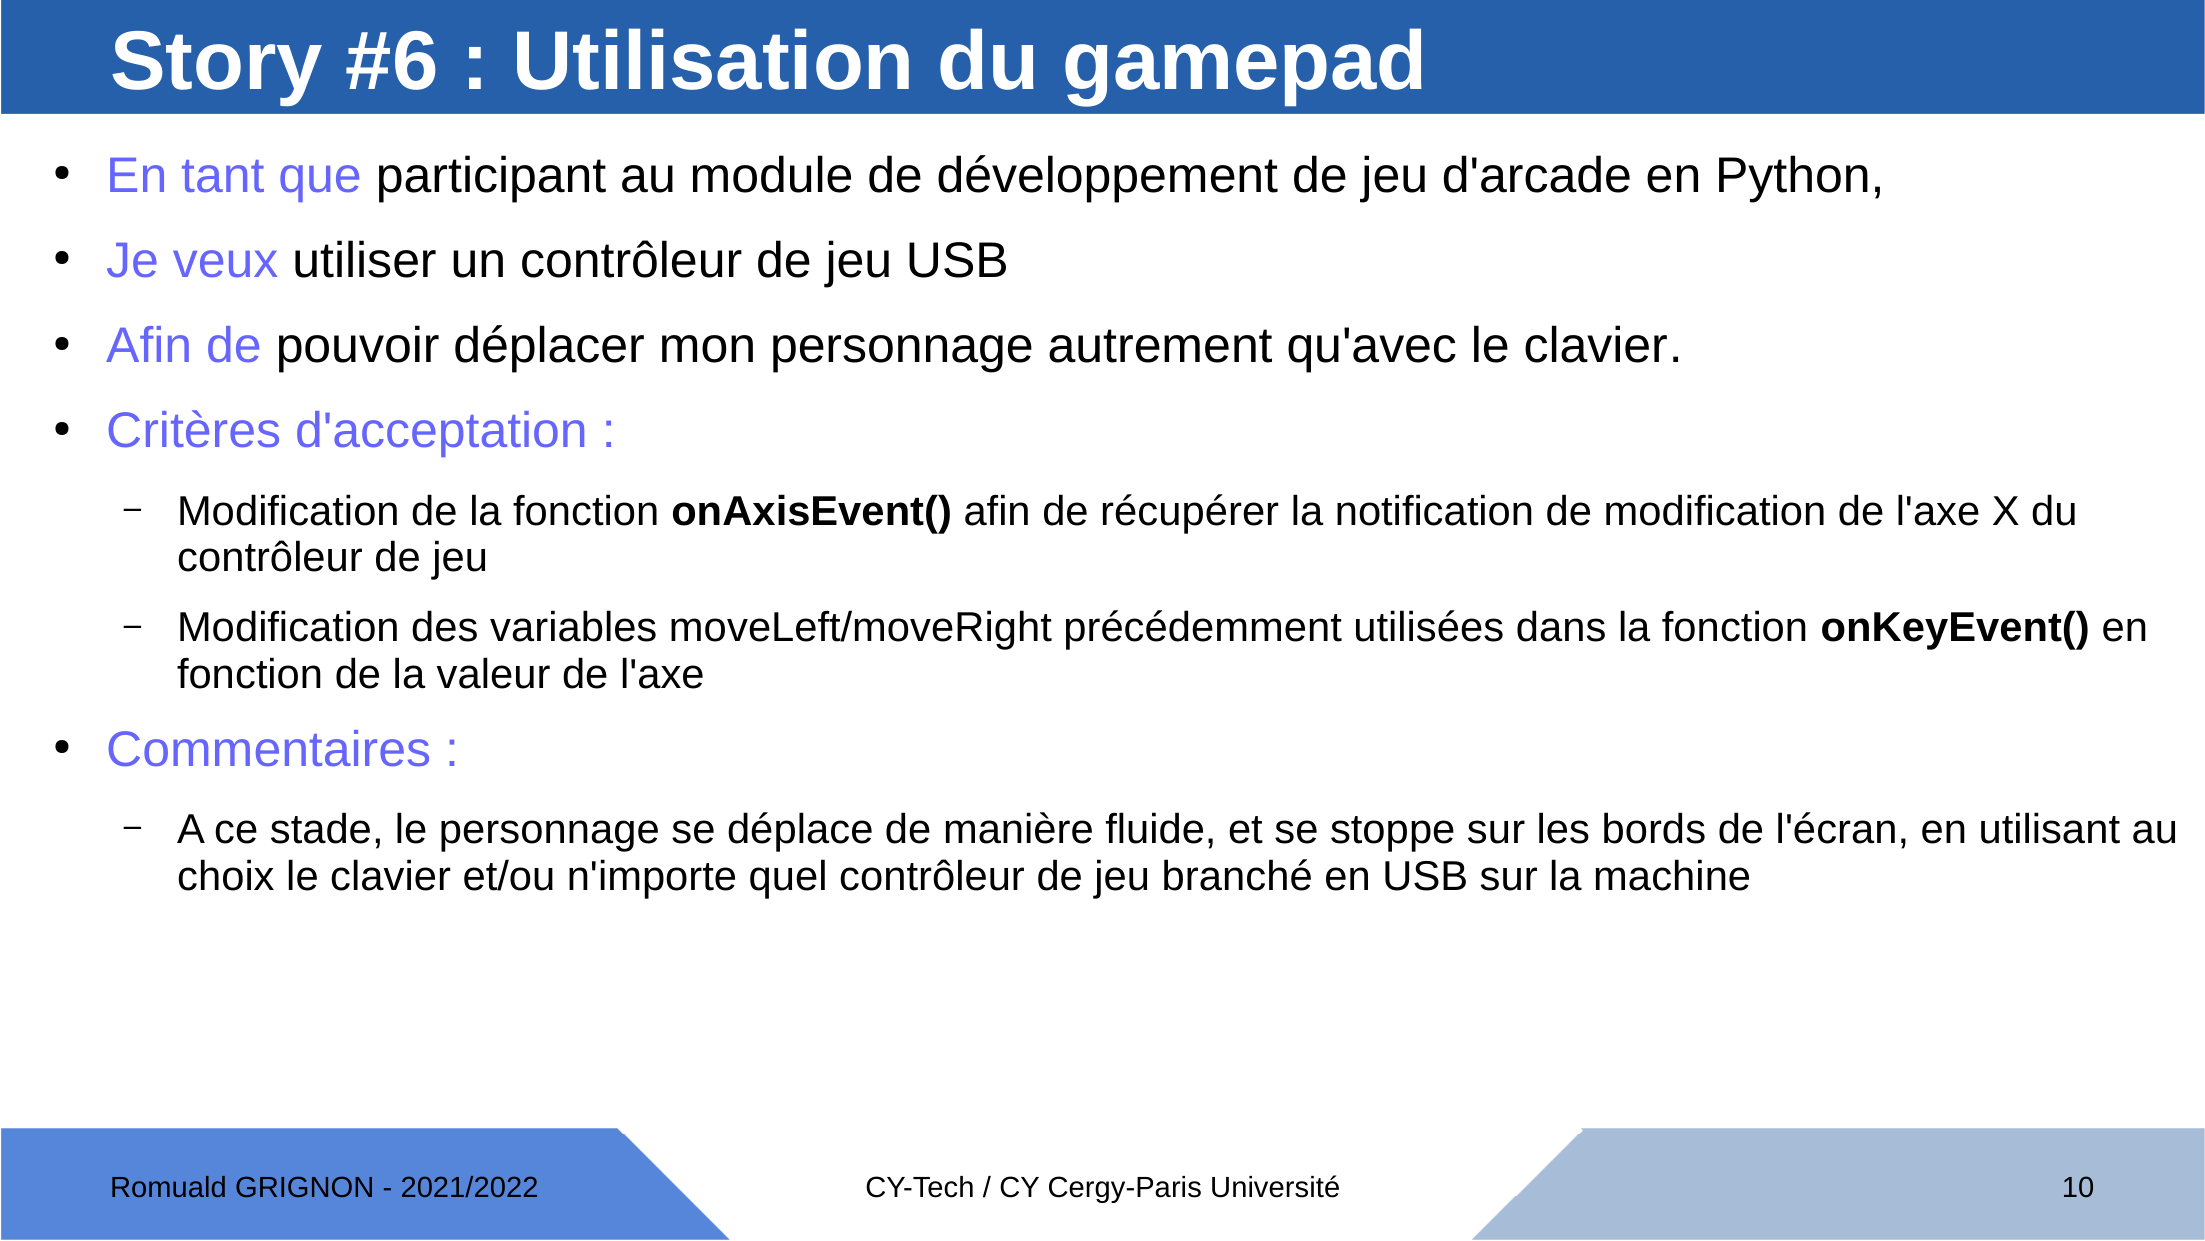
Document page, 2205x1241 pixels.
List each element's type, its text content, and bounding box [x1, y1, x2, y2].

picture [0, 0, 2205, 1241]
title Story #6 : Utilisation du gamepad [110, 49, 2095, 217]
list En tant que participant au module de développement de jeu d'arcade en Python, Je veux utiliser un contrôleur de jeu USB Afin de pouvoir déplacer mon personnage autrement qu'avec le clavier. Critères d'acceptation : Modification de la fonction onAxisEvent() afin de récupérer la notification de modification de l'axe X du contrôleur de jeu Modification des variables moveLeft/moveRight précédemment utilisées dans la fonction onKeyEvent() en fonction de la valeur de l'axe Commentaires : A ce stade, le personnage se déplace de manière fluide, et se stoppe sur les bords de l'écran, en utilisant au choix le clavier et/ou n'importe quel contrôleur de jeu branché en USB sur la machine [35, 217, 2186, 1087]
